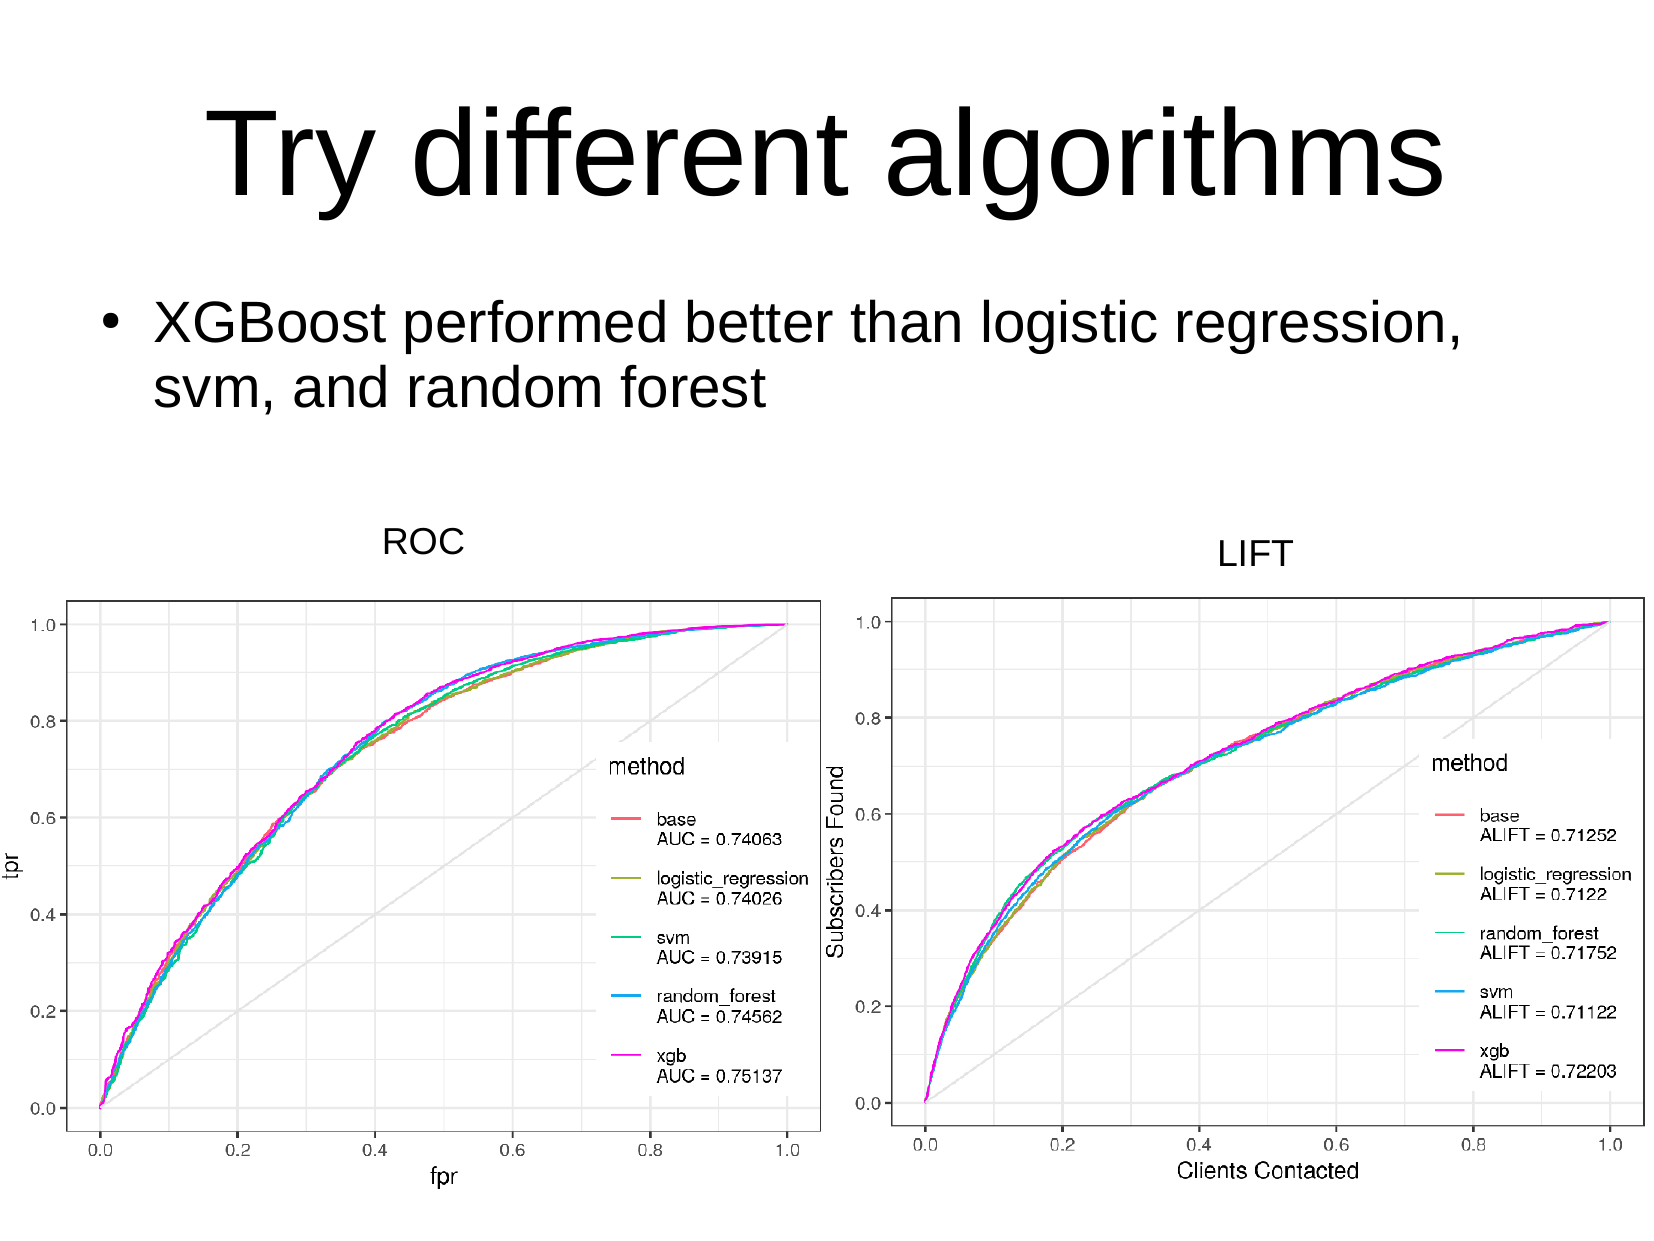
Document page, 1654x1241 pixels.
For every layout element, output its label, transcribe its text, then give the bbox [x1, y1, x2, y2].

title Try different algorithms [82, 49, 1571, 257]
text_box LIFT [1202, 525, 1310, 582]
text_box ROC [367, 513, 481, 571]
picture [0, 595, 1647, 1193]
list XGBoost performed better than logistic regression, svm, and random forest [82, 290, 1571, 596]
